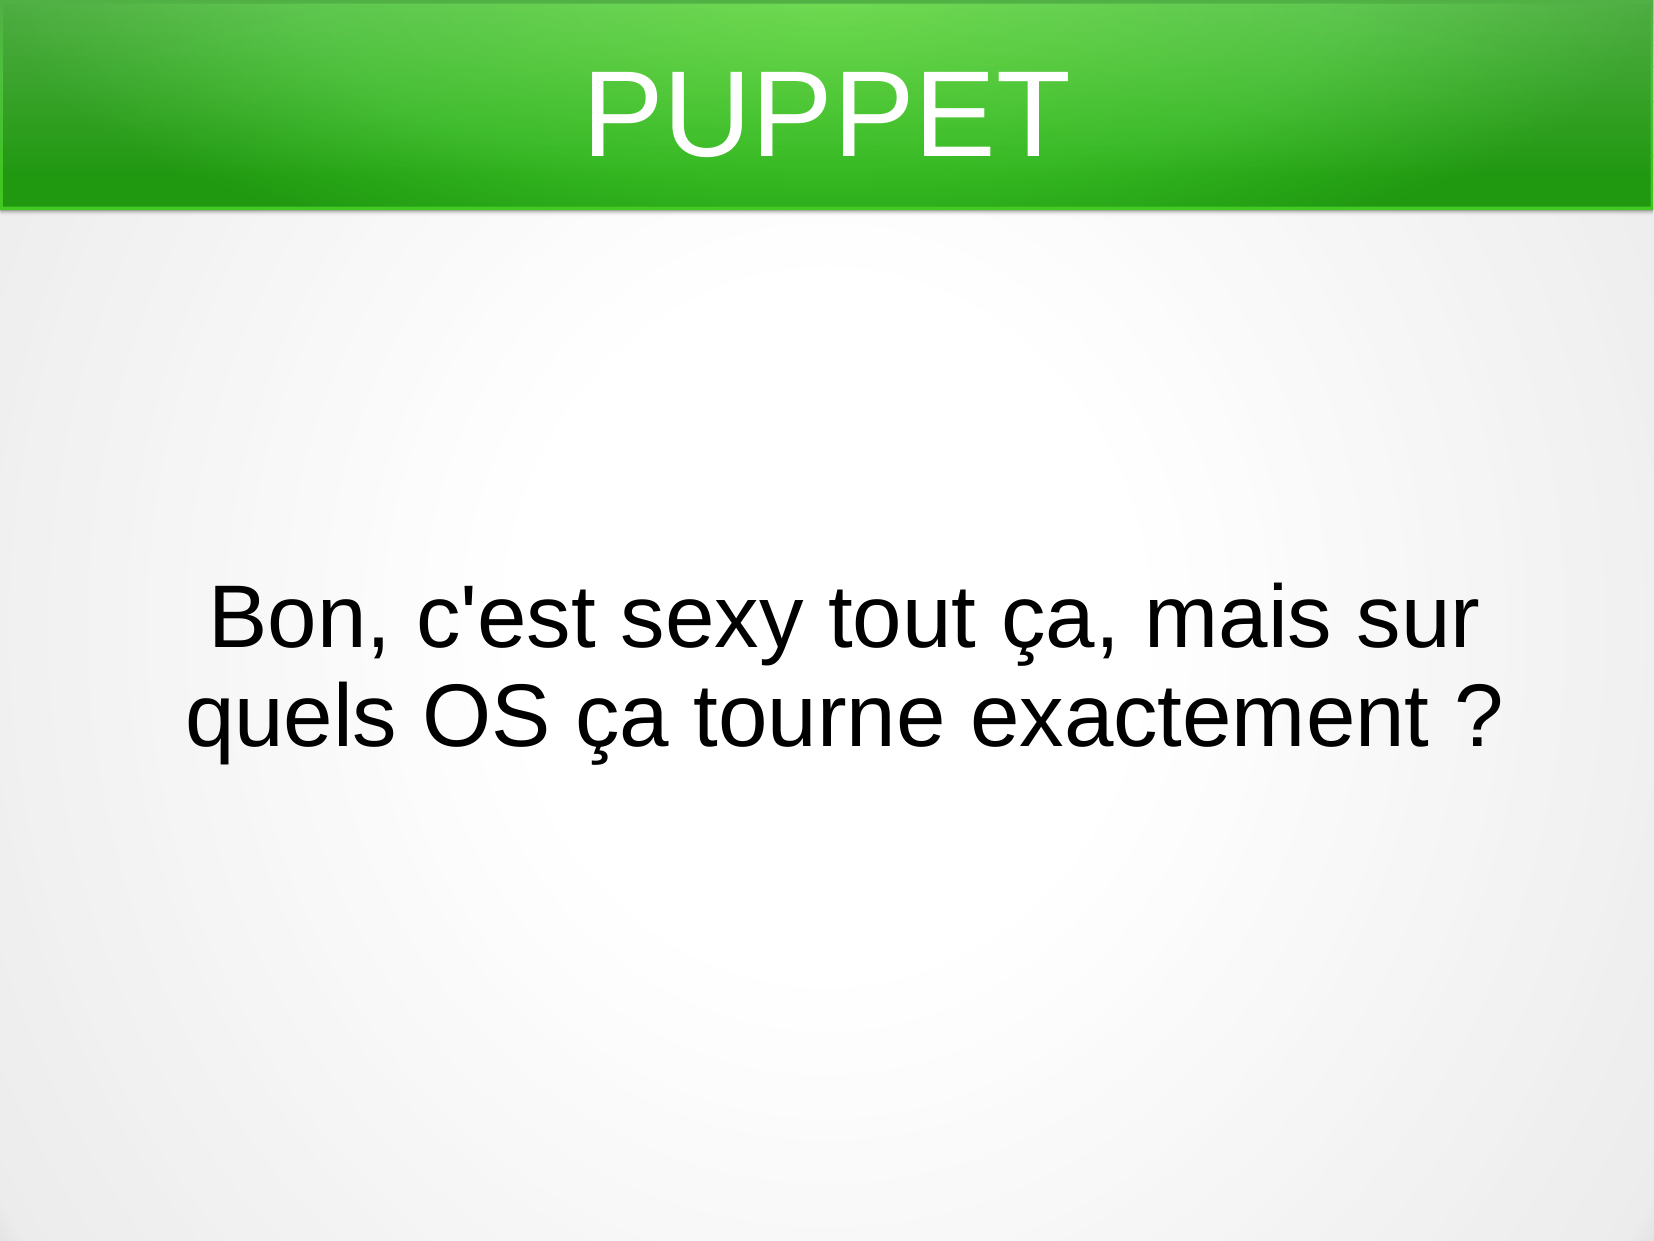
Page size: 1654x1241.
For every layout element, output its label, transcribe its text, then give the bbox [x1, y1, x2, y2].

list Bon, c'est sexy tout ça, mais sur quels OS ça tourne exactement ? [82, 290, 1538, 1010]
title PUPPET [82, 45, 1571, 183]
